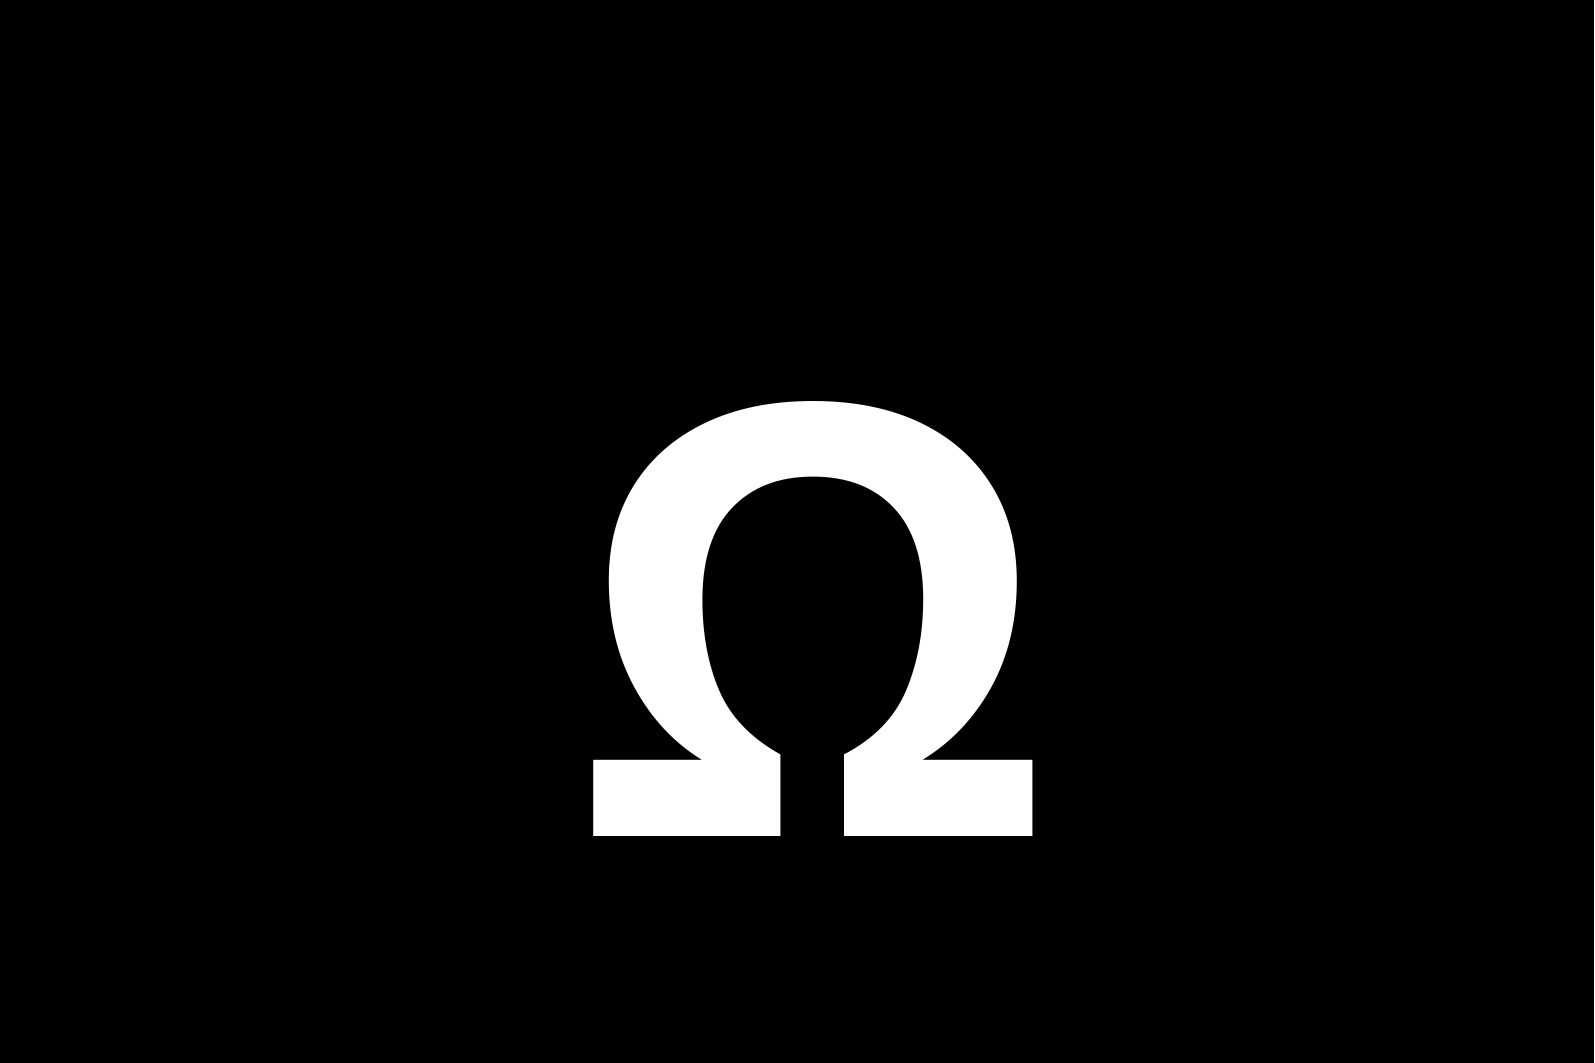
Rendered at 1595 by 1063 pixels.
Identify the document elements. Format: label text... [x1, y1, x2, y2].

text_box Ω [562, 187, 1047, 883]
